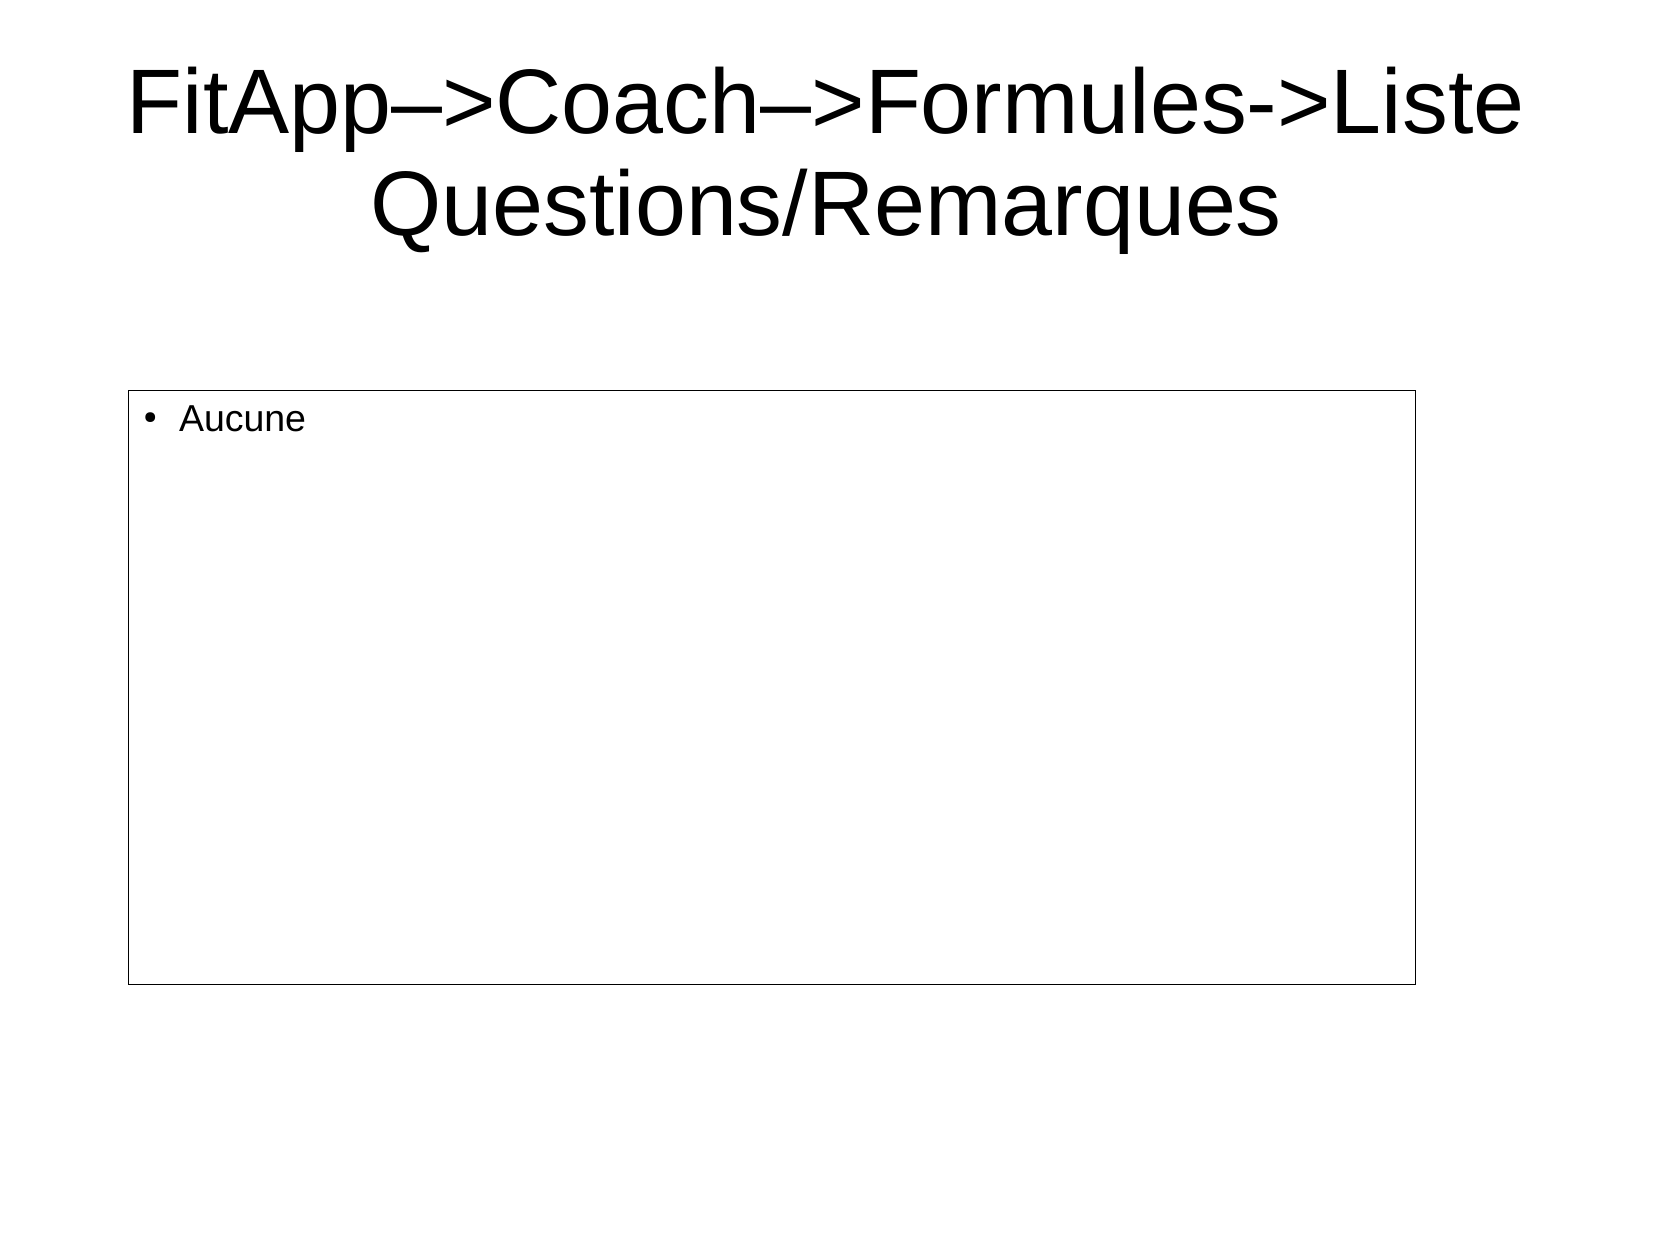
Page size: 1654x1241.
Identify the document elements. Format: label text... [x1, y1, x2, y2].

text_box Aucune [128, 390, 1416, 985]
title FitApp–>Coach–>Formules->Liste Questions/Remarques [82, 49, 1571, 257]
